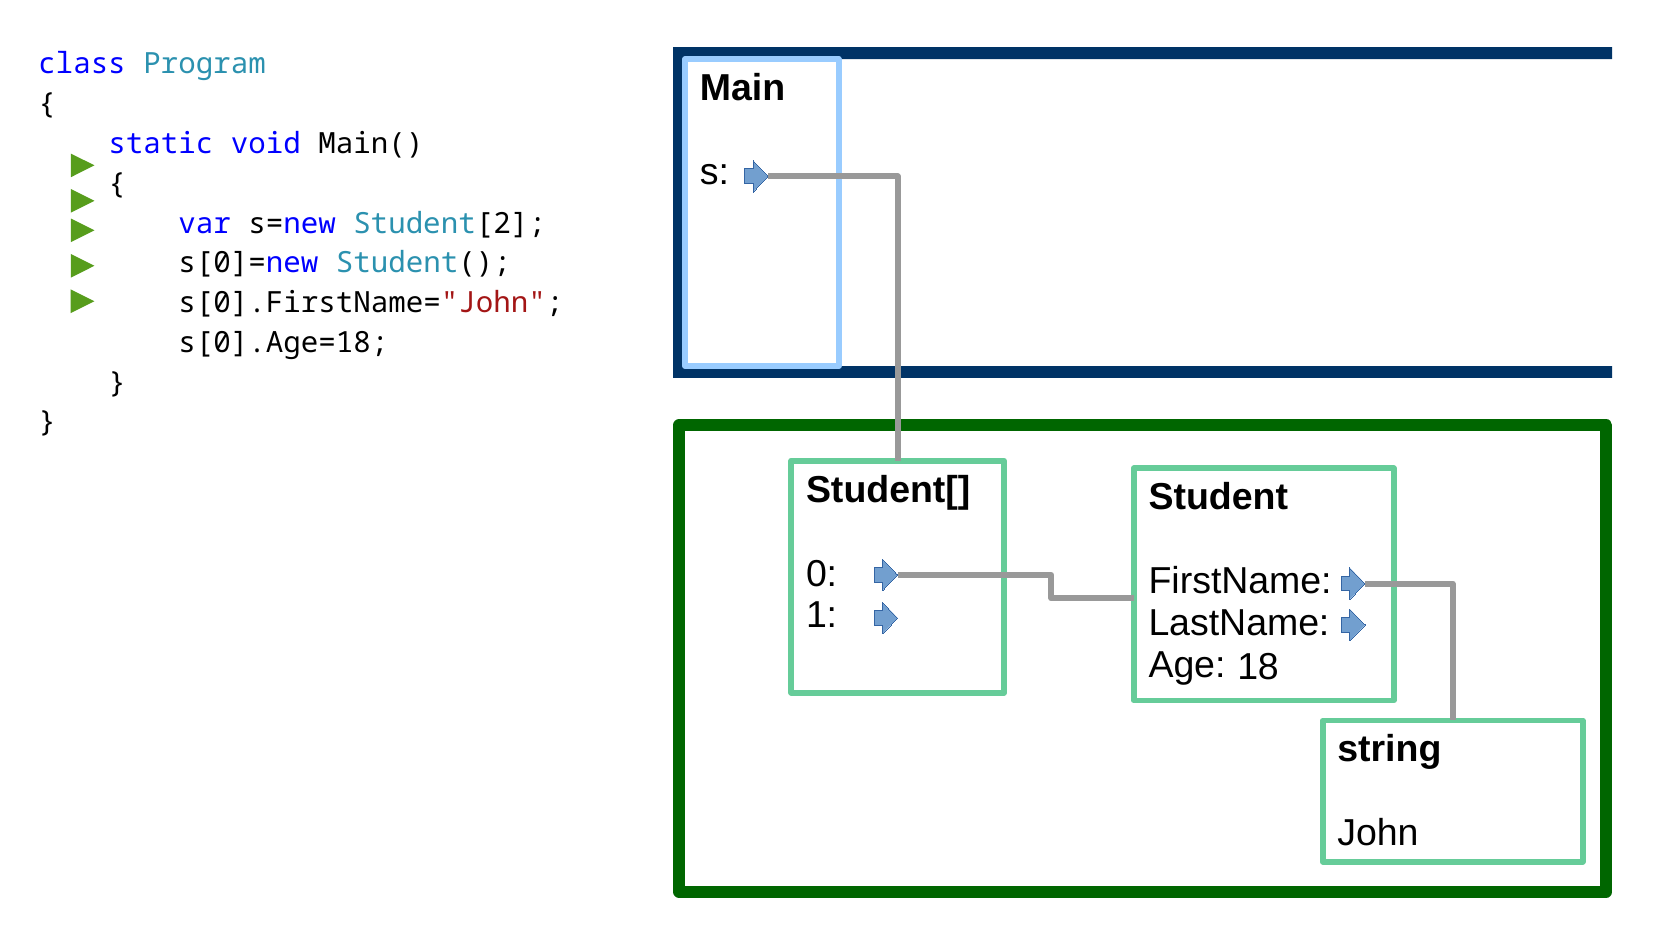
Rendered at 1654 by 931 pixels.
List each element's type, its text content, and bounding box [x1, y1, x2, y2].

text_box Main s: [685, 59, 839, 242]
text_box [673, 47, 1613, 378]
text_box Student FirstName: LastName: Age: 0 [1133, 468, 1394, 729]
text_box Student[] 0: 1: [791, 460, 1004, 721]
text_box 18 [1222, 637, 1306, 695]
text_box string John [1322, 720, 1583, 892]
text_box [70, 188, 95, 213]
text_box [901, 366, 1613, 378]
text_box [874, 602, 898, 634]
text_box [70, 153, 95, 178]
text_box [1341, 609, 1366, 641]
text_box [70, 253, 95, 278]
text_box class Program { static void Main() { var s=new Student[2]; s[0]=new Student(); s[0].FirstName="John"; s[0].Age=18; } } [23, 35, 579, 428]
text_box [70, 218, 95, 243]
text_box [744, 160, 768, 193]
text_box [874, 559, 898, 591]
text_box [70, 289, 95, 314]
text_box [1341, 567, 1365, 600]
